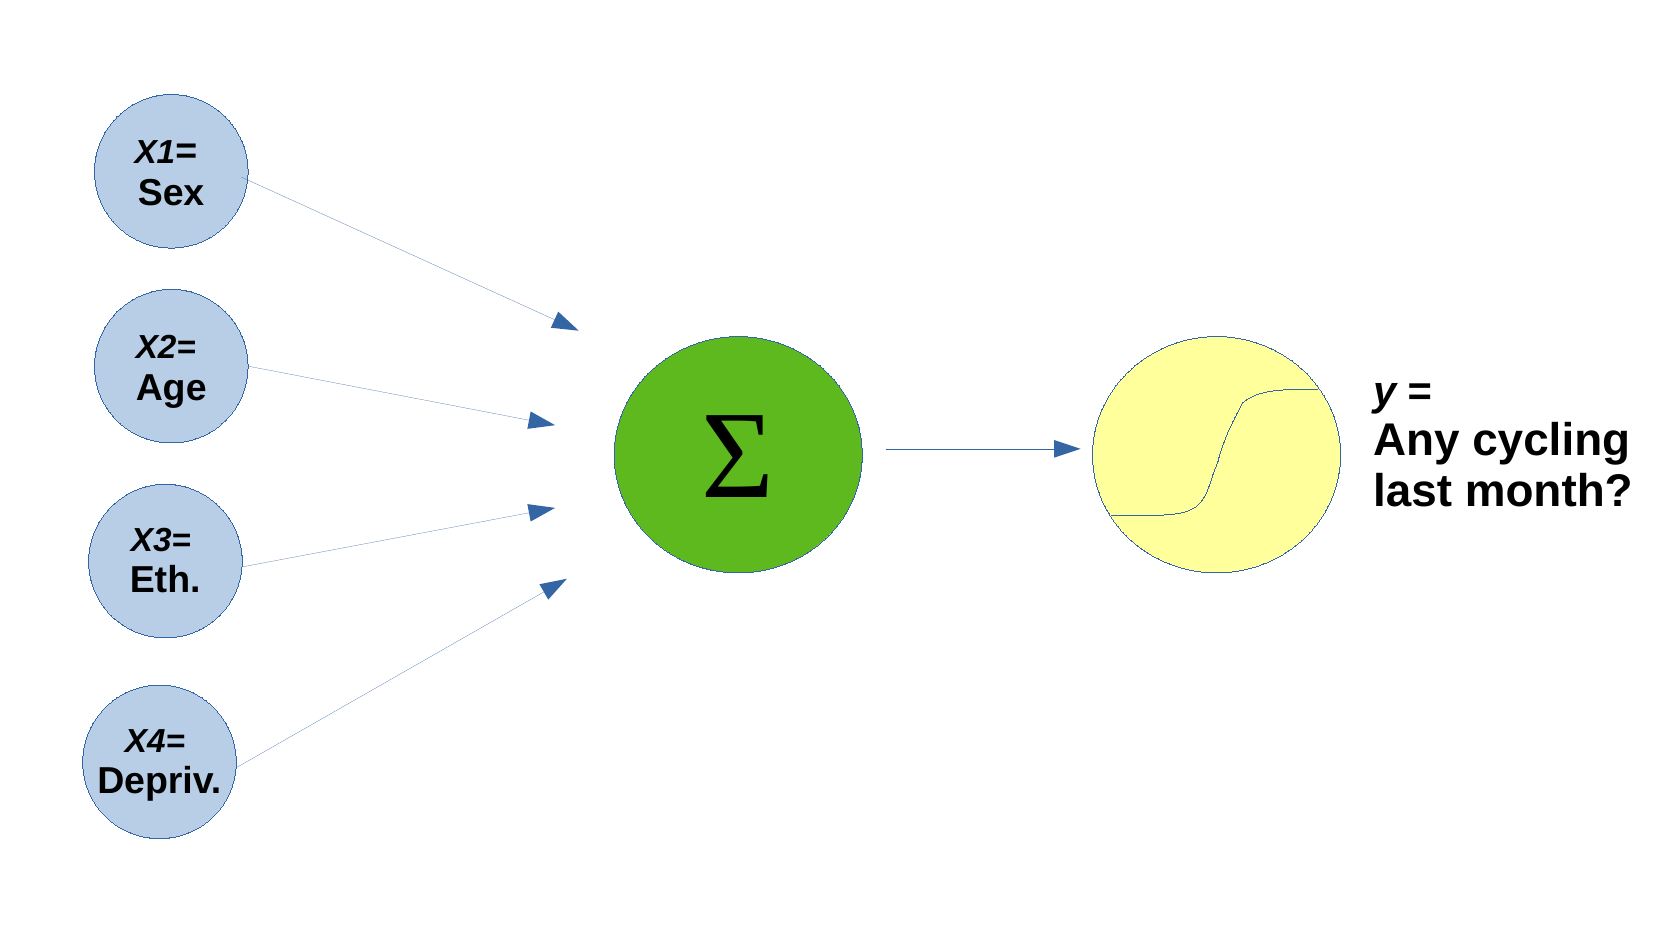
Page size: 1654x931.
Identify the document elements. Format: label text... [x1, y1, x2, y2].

text_box X1= Sex [94, 94, 249, 249]
text_box y = Any cycling last month? [1358, 360, 1654, 632]
text_box [1092, 336, 1341, 573]
text_box X2= Age [94, 289, 249, 443]
text_box X3= Eth. [88, 484, 243, 638]
text_box Σ [614, 336, 863, 573]
text_box X4= Depriv. [82, 685, 237, 839]
